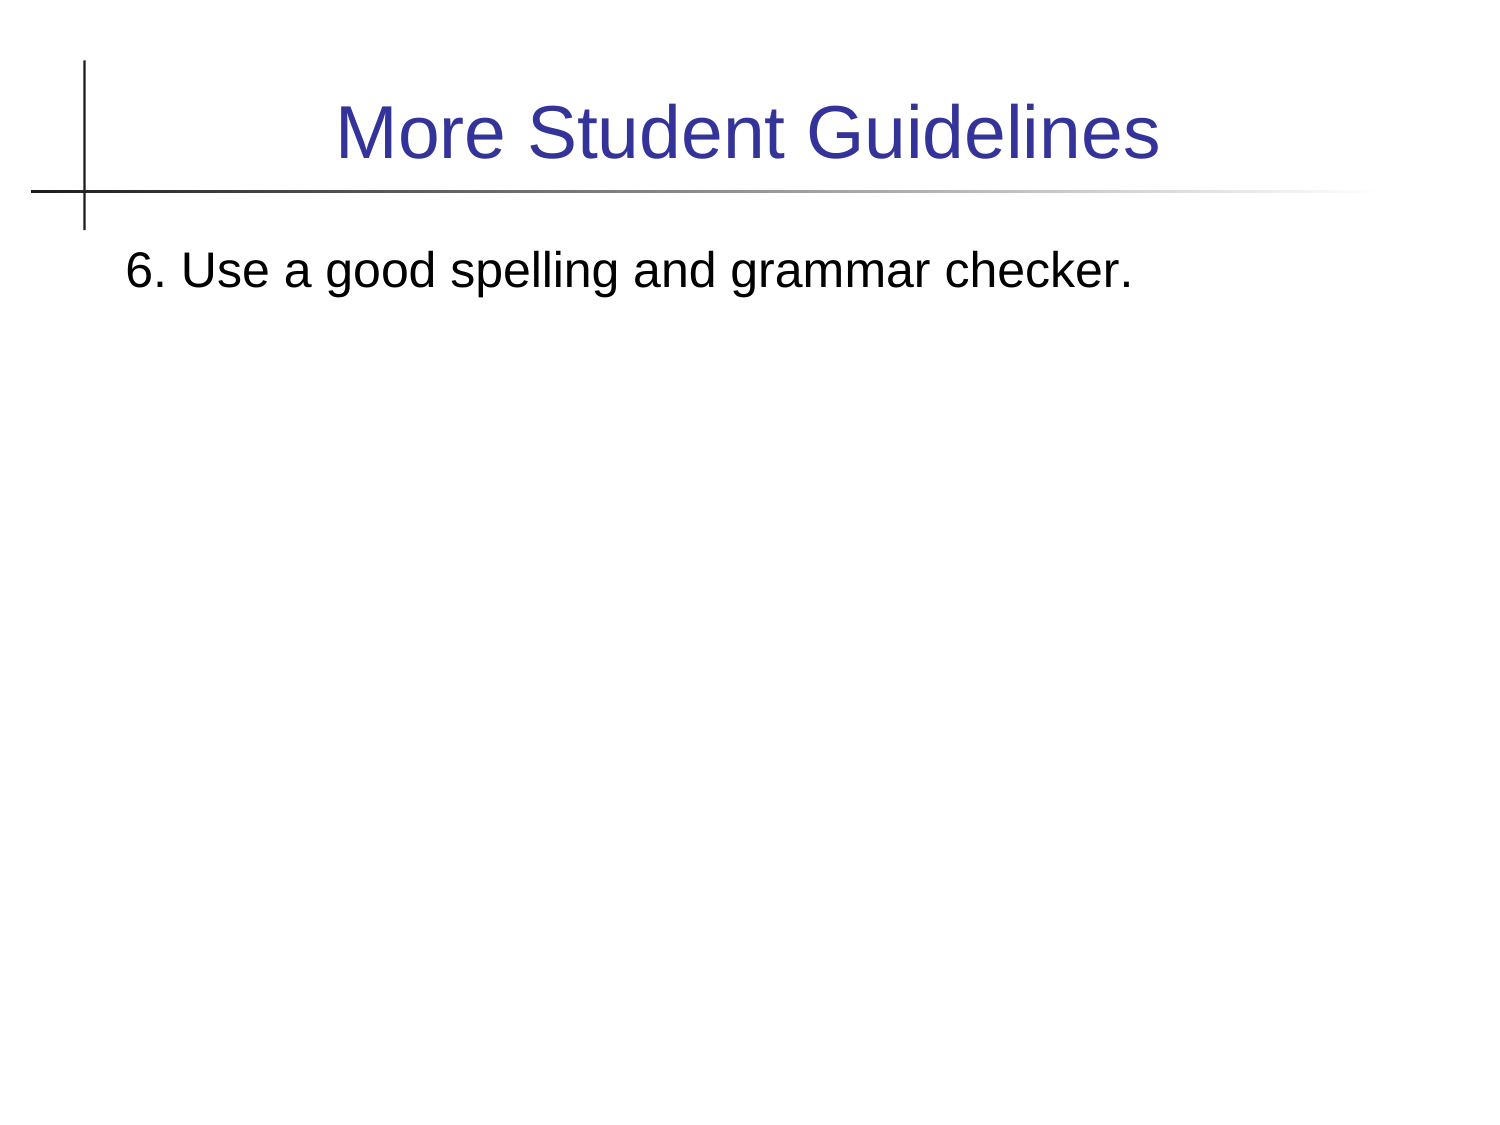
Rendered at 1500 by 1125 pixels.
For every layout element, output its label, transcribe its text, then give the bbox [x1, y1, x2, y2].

title More Student Guidelines [100, 42, 1397, 182]
list 6. Use a good spelling and grammar checker. [110, 229, 1408, 960]
